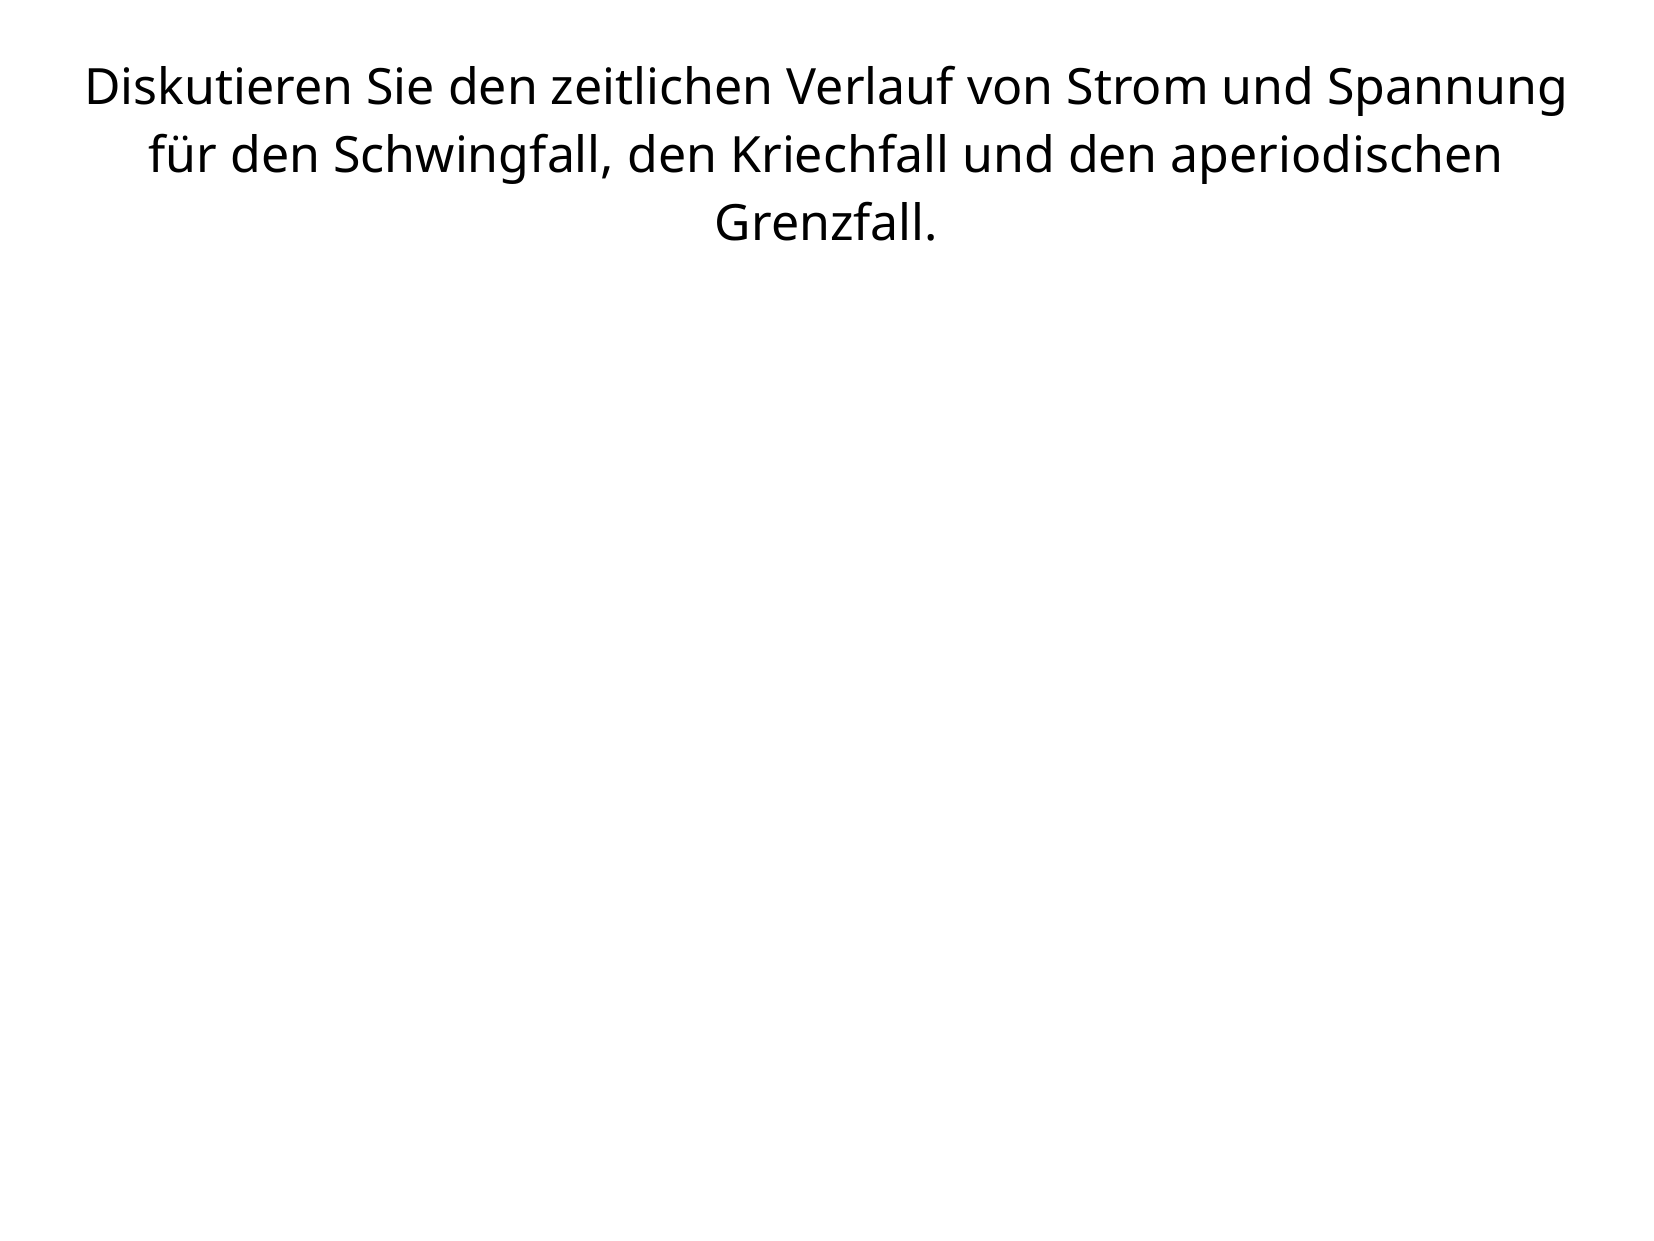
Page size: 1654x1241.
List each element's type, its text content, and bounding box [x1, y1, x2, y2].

title Diskutieren Sie den zeitlichen Verlauf von Strom und Spannung für den Schwingfall, den Kriechfall und den aperiodischen Grenzfall. [82, 49, 1571, 257]
